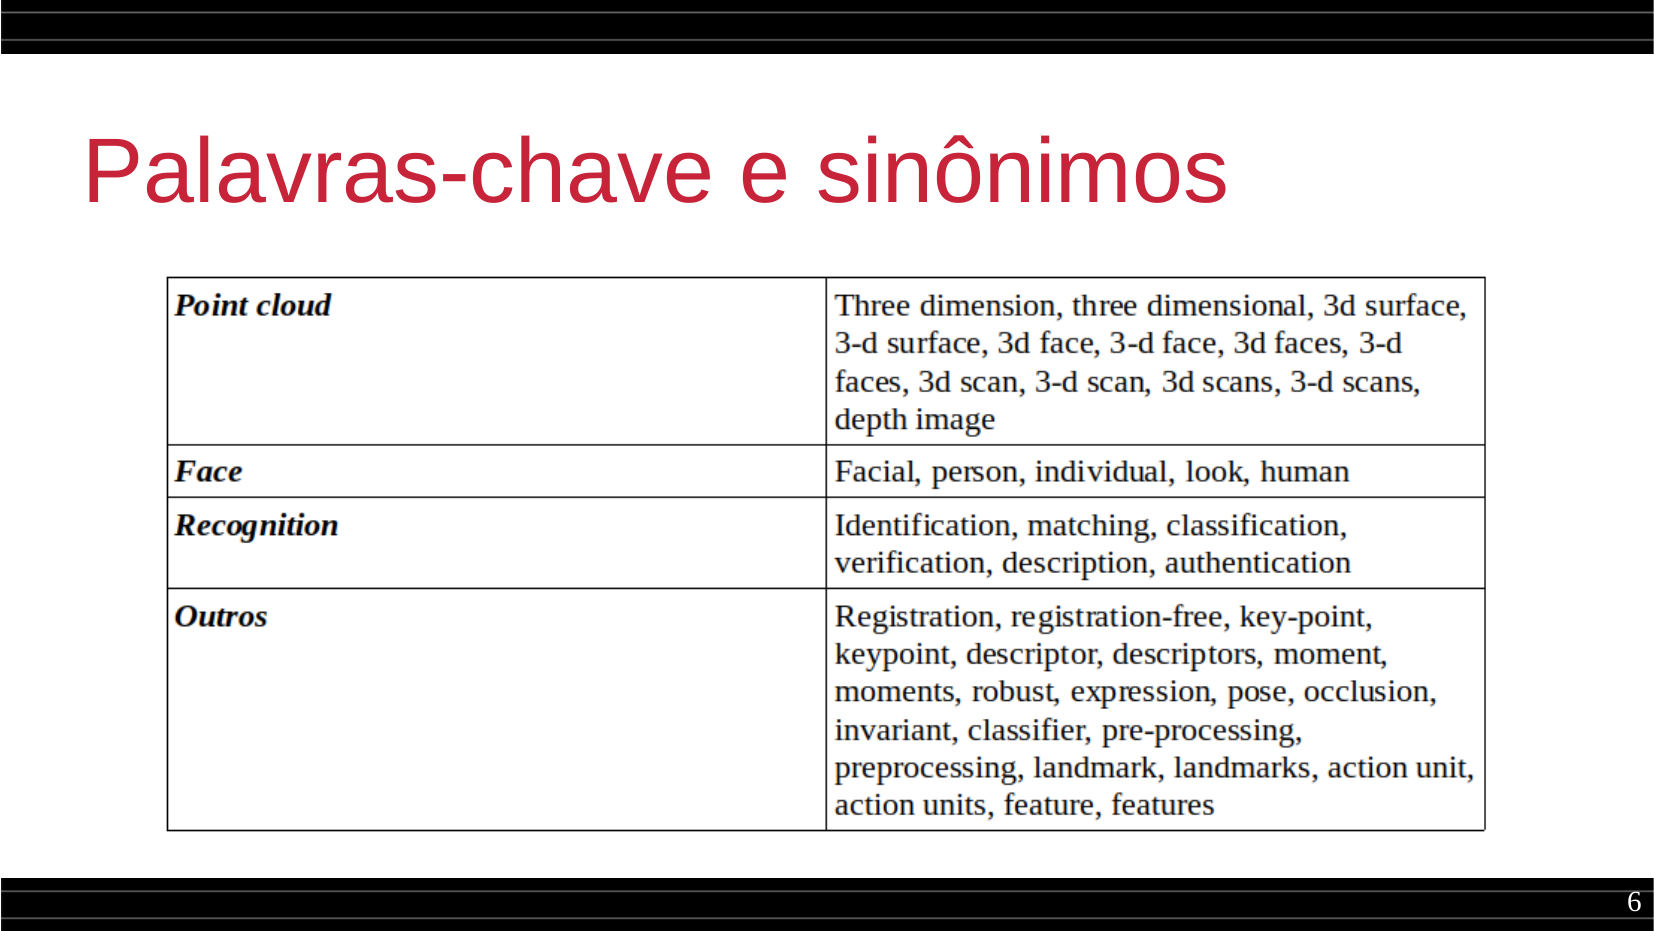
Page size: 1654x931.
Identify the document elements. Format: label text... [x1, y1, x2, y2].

picture [1, 878, 1654, 931]
picture [1, 0, 1654, 54]
title Palavras-chave e sinônimos [82, 92, 1571, 249]
picture [161, 271, 1492, 839]
